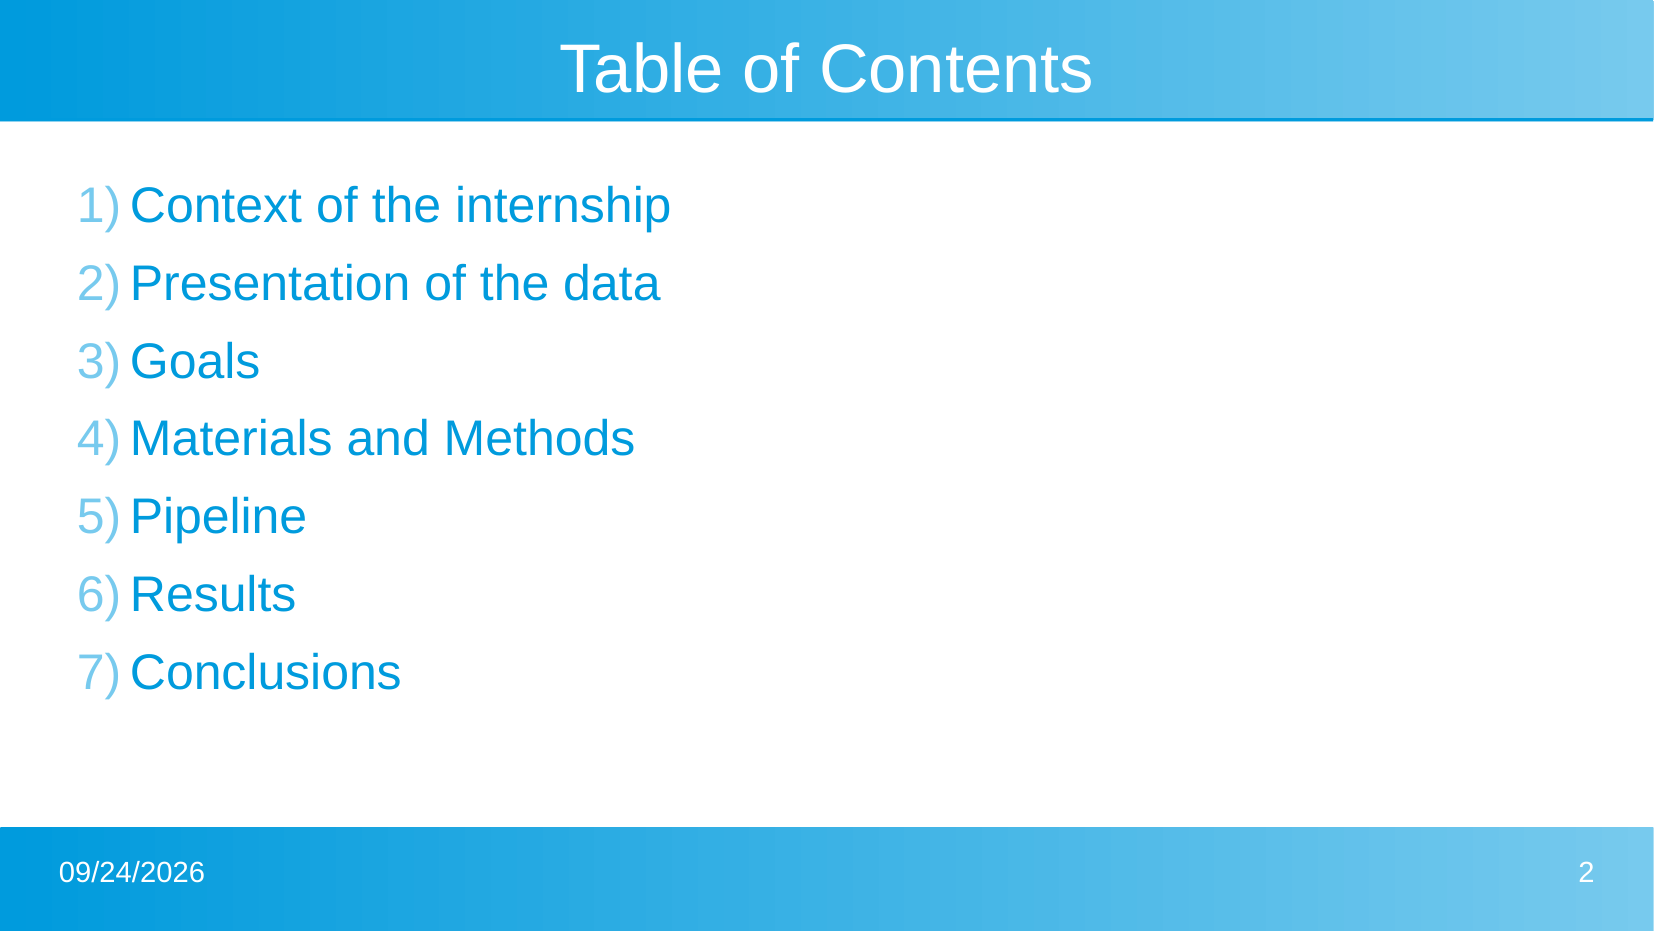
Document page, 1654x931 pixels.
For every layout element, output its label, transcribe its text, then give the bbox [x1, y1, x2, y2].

title Table of Contents [59, 27, 1595, 111]
list Context of the internship Presentation of the data Goals Materials and Methods Pipeline Results Conclusions [59, 177, 1595, 768]
